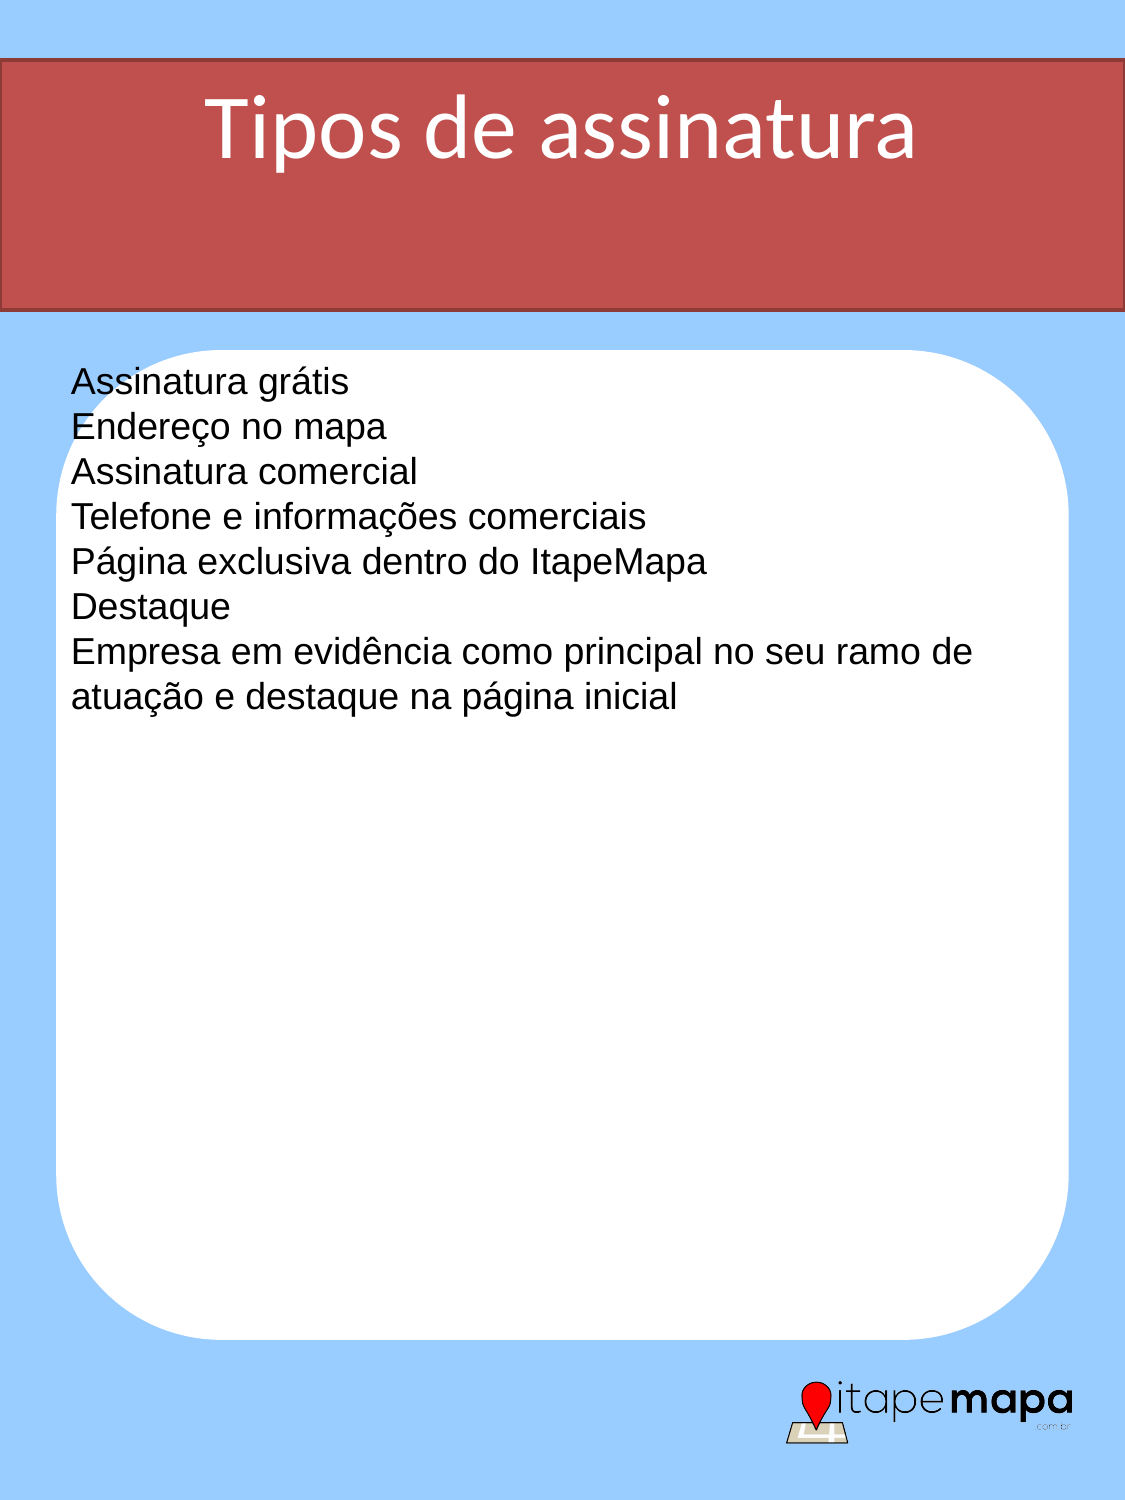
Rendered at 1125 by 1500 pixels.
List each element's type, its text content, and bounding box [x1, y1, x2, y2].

text_box Assinatura grátis Endereço no mapa Assinatura comercial Telefone e informações comerciais Página exclusiva dentro do ItapeMapa Destaque Empresa em evidência como principal no seu ramo de atuação e destaque na página inicial [56, 349, 1069, 1340]
text_box Tipos de assinatura [56, 59, 1069, 310]
picture [750, 1272, 1125, 1500]
